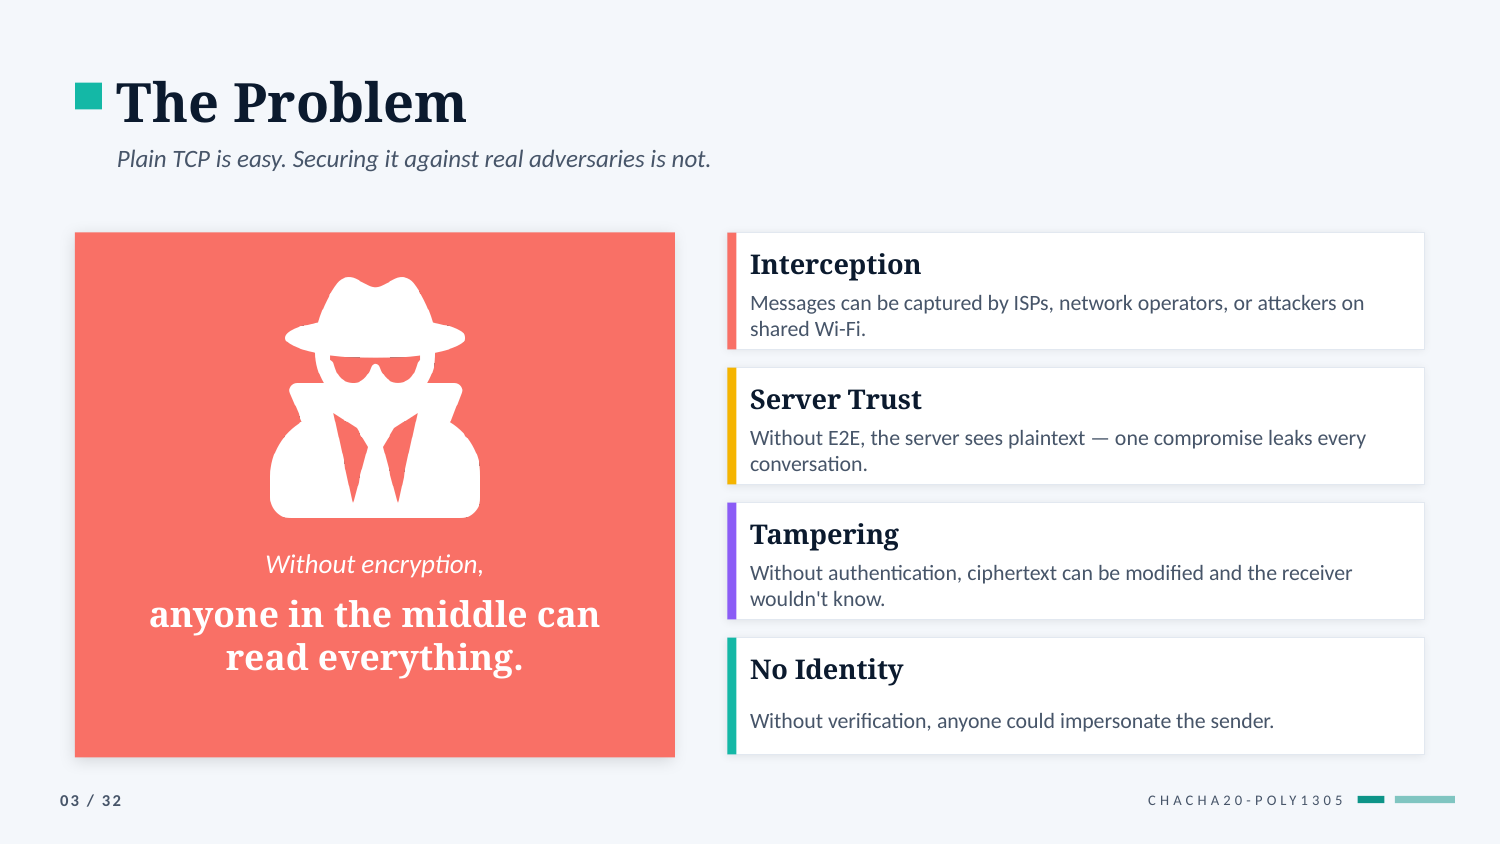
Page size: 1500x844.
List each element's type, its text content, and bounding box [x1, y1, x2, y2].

picture [255, 277, 495, 518]
text_box Tampering [749, 511, 1410, 553]
text_box Without encryption, [104, 532, 645, 592]
text_box Without verification, anyone could impersonate the sender. [749, 688, 1410, 752]
text_box [74, 232, 675, 758]
text_box [1357, 795, 1385, 804]
text_box [727, 637, 1425, 755]
text_box The Problem [116, 60, 1422, 142]
text_box [727, 502, 1425, 620]
text_box Without E2E, the server sees plaintext — one compromise leaks every conversation. [749, 418, 1410, 482]
text_box [75, 82, 102, 110]
text_box [727, 367, 1425, 485]
text_box anyone in the middle can read everything. [104, 592, 645, 720]
text_box Without authentication, ciphertext can be modified and the receiver wouldn't know. [749, 553, 1410, 617]
text_box Plain TCP is easy. Securing it against real adversaries is not. [116, 142, 1422, 188]
text_box No Identity [749, 646, 1410, 688]
text_box [1394, 795, 1455, 804]
text_box 03 / 32 [59, 780, 210, 819]
text_box [727, 232, 1425, 350]
text_box Interception [749, 241, 1410, 283]
text_box Server Trust [749, 376, 1410, 418]
text_box Messages can be captured by ISPs, network operators, or attackers on shared Wi-Fi. [749, 283, 1410, 347]
text_box CHACHA20-POLY1305 [1050, 780, 1343, 819]
